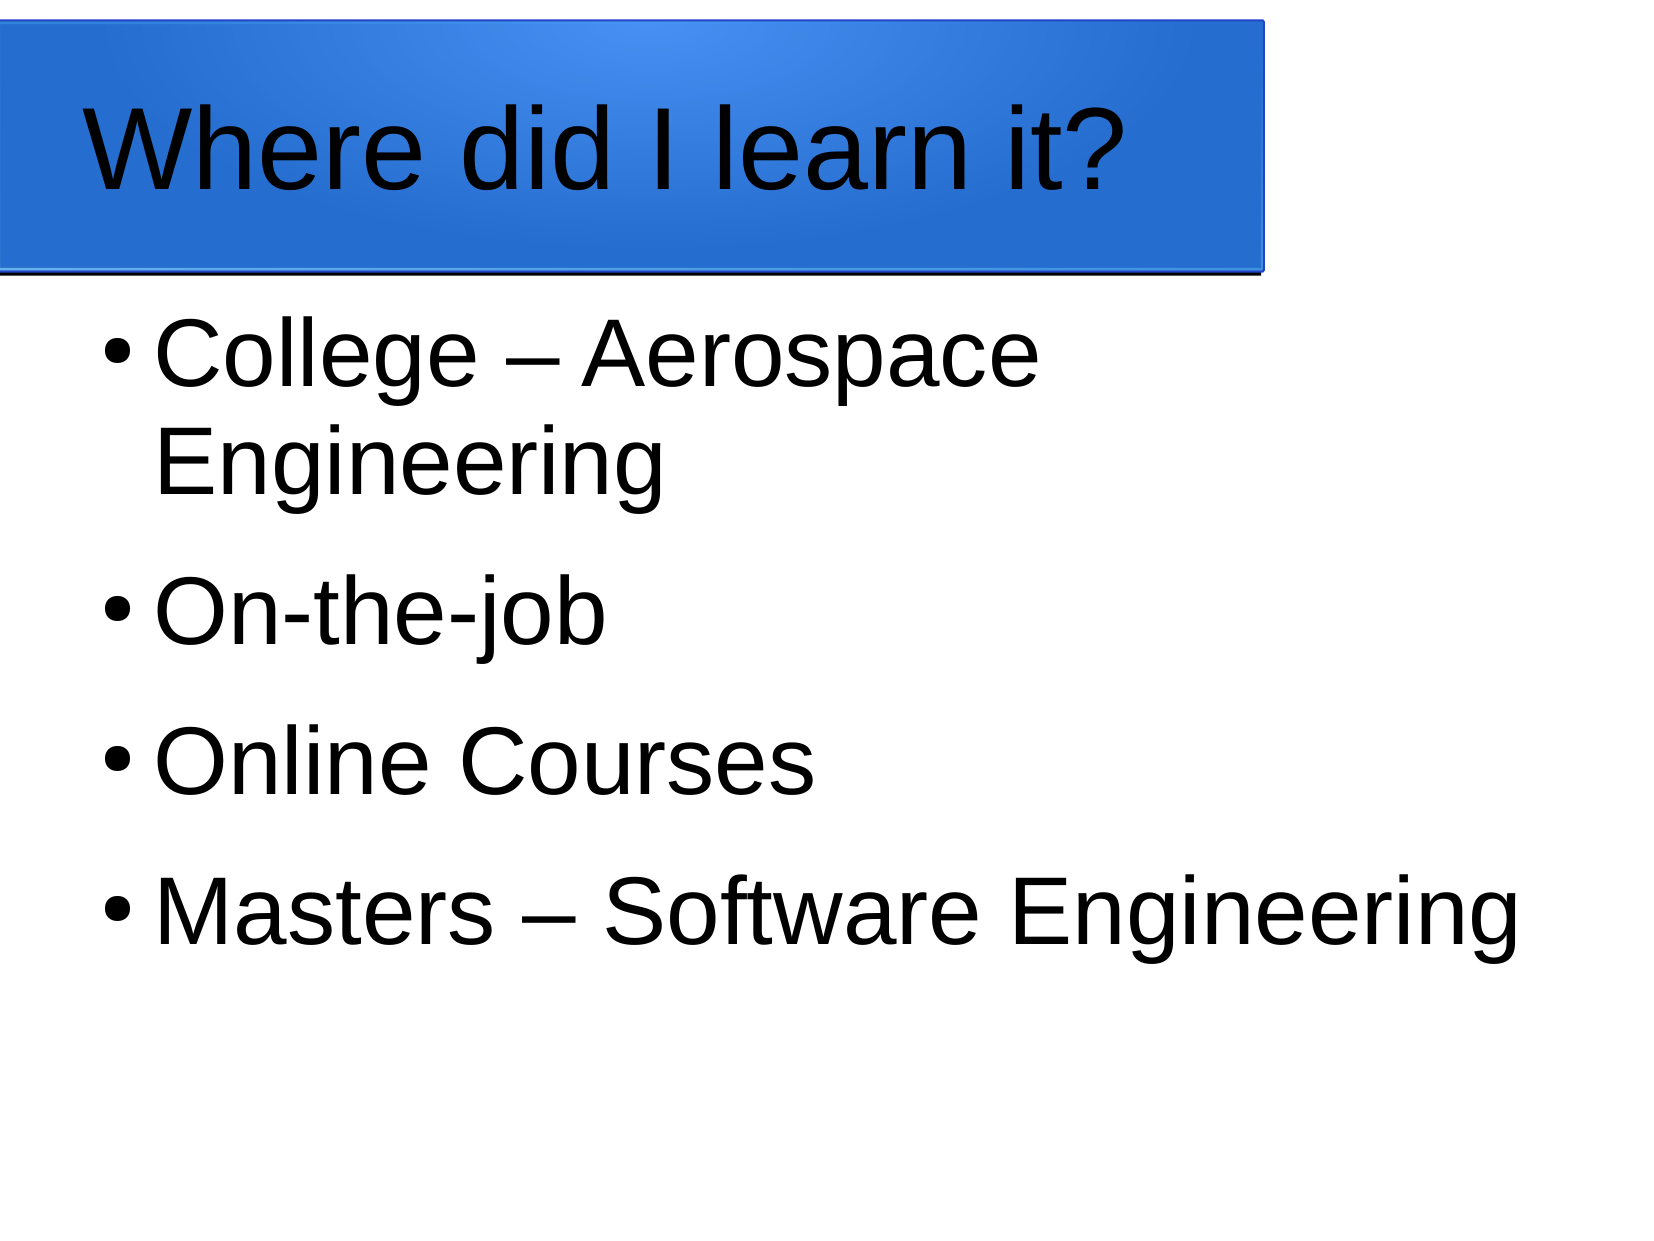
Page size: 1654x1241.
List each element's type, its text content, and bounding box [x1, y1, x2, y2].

title Where did I learn it? [82, 47, 1235, 252]
list College – Aerospace Engineering On-the-job Online Courses Masters – Software Engineering [82, 299, 1571, 1019]
